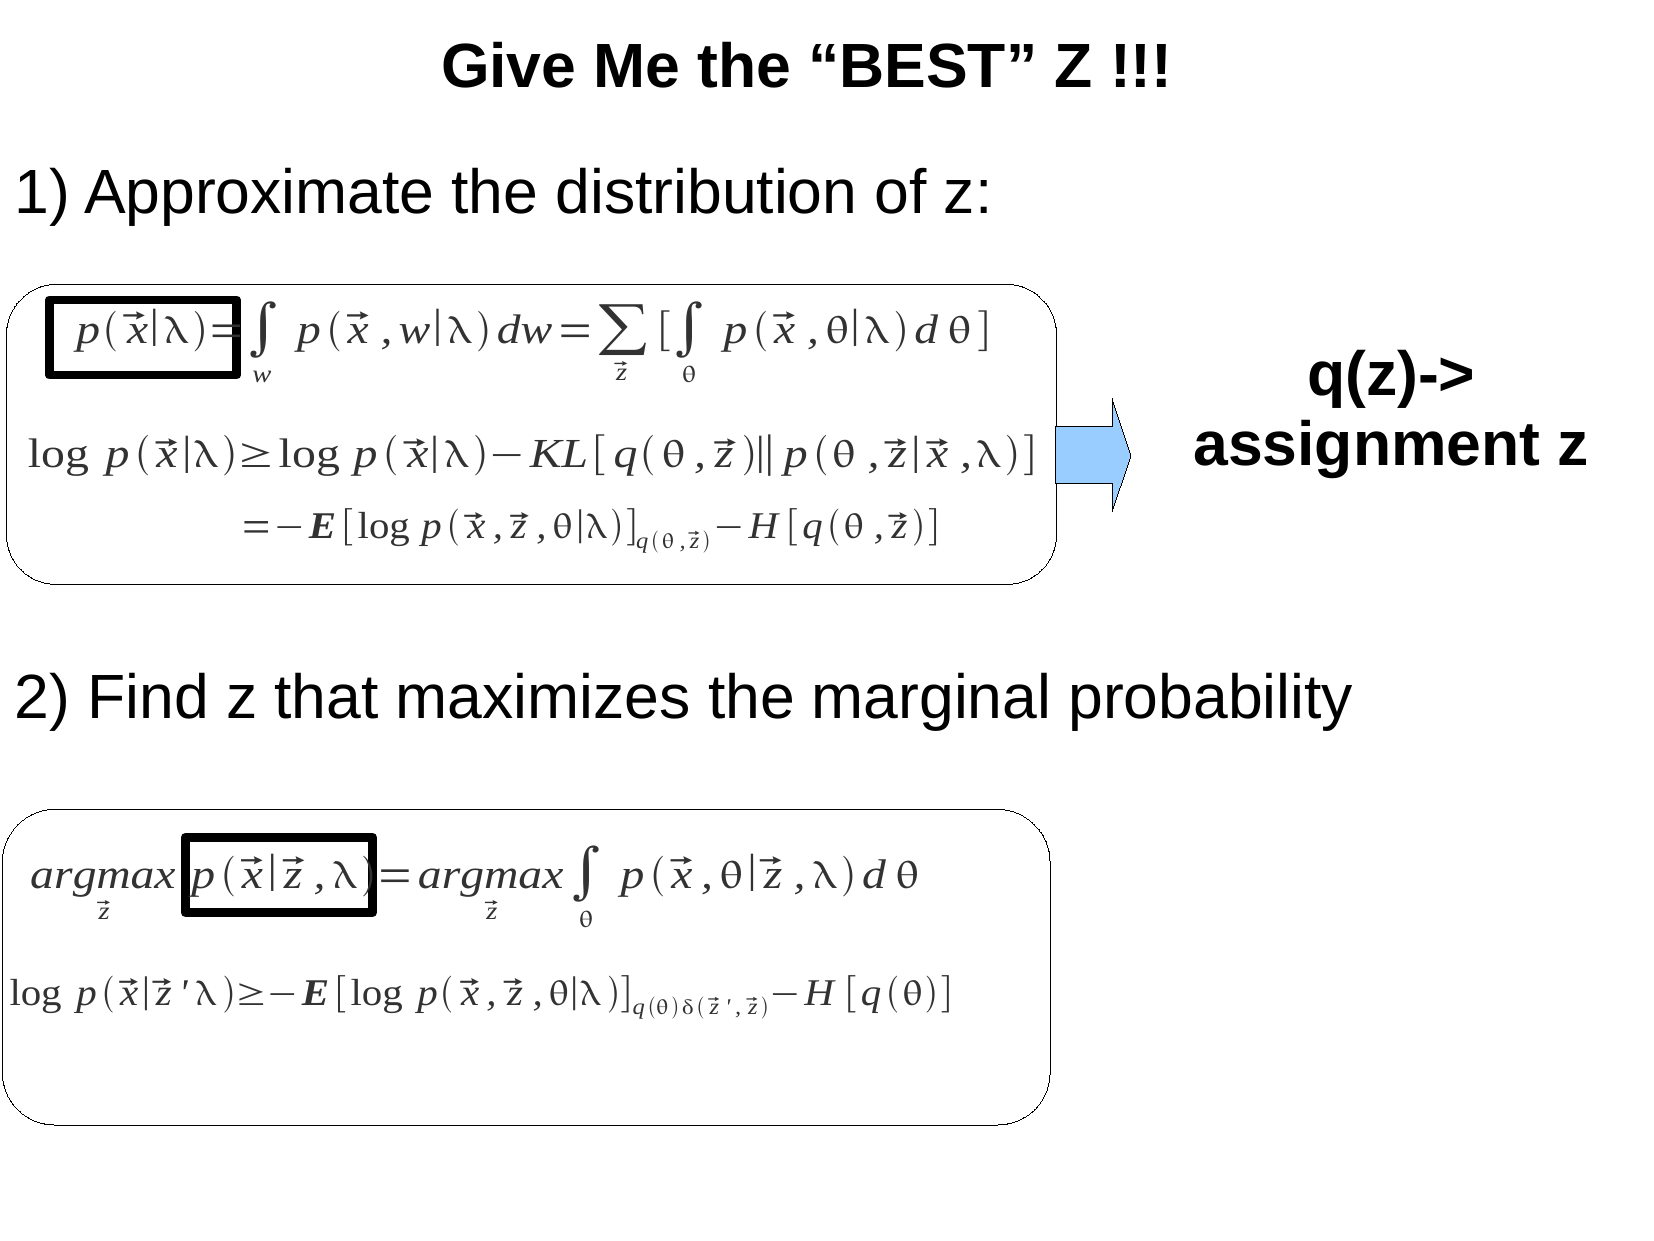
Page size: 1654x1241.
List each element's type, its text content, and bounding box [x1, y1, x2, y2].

text_box [6, 284, 1131, 585]
text_box 1) Approximate the distribution of z: [0, 150, 1088, 243]
chart [0, 972, 962, 1021]
text_box [2, 809, 1051, 1126]
text_box q(z)-> assignment z [1170, 331, 1613, 508]
chart [15, 431, 1048, 480]
text_box Give Me the “BEST” Z !!! [7, 23, 1607, 168]
chart [229, 505, 949, 554]
chart [55, 297, 1001, 388]
chart [18, 841, 932, 932]
text_box 2) Find z that maximizes the marginal probability [0, 654, 1501, 748]
